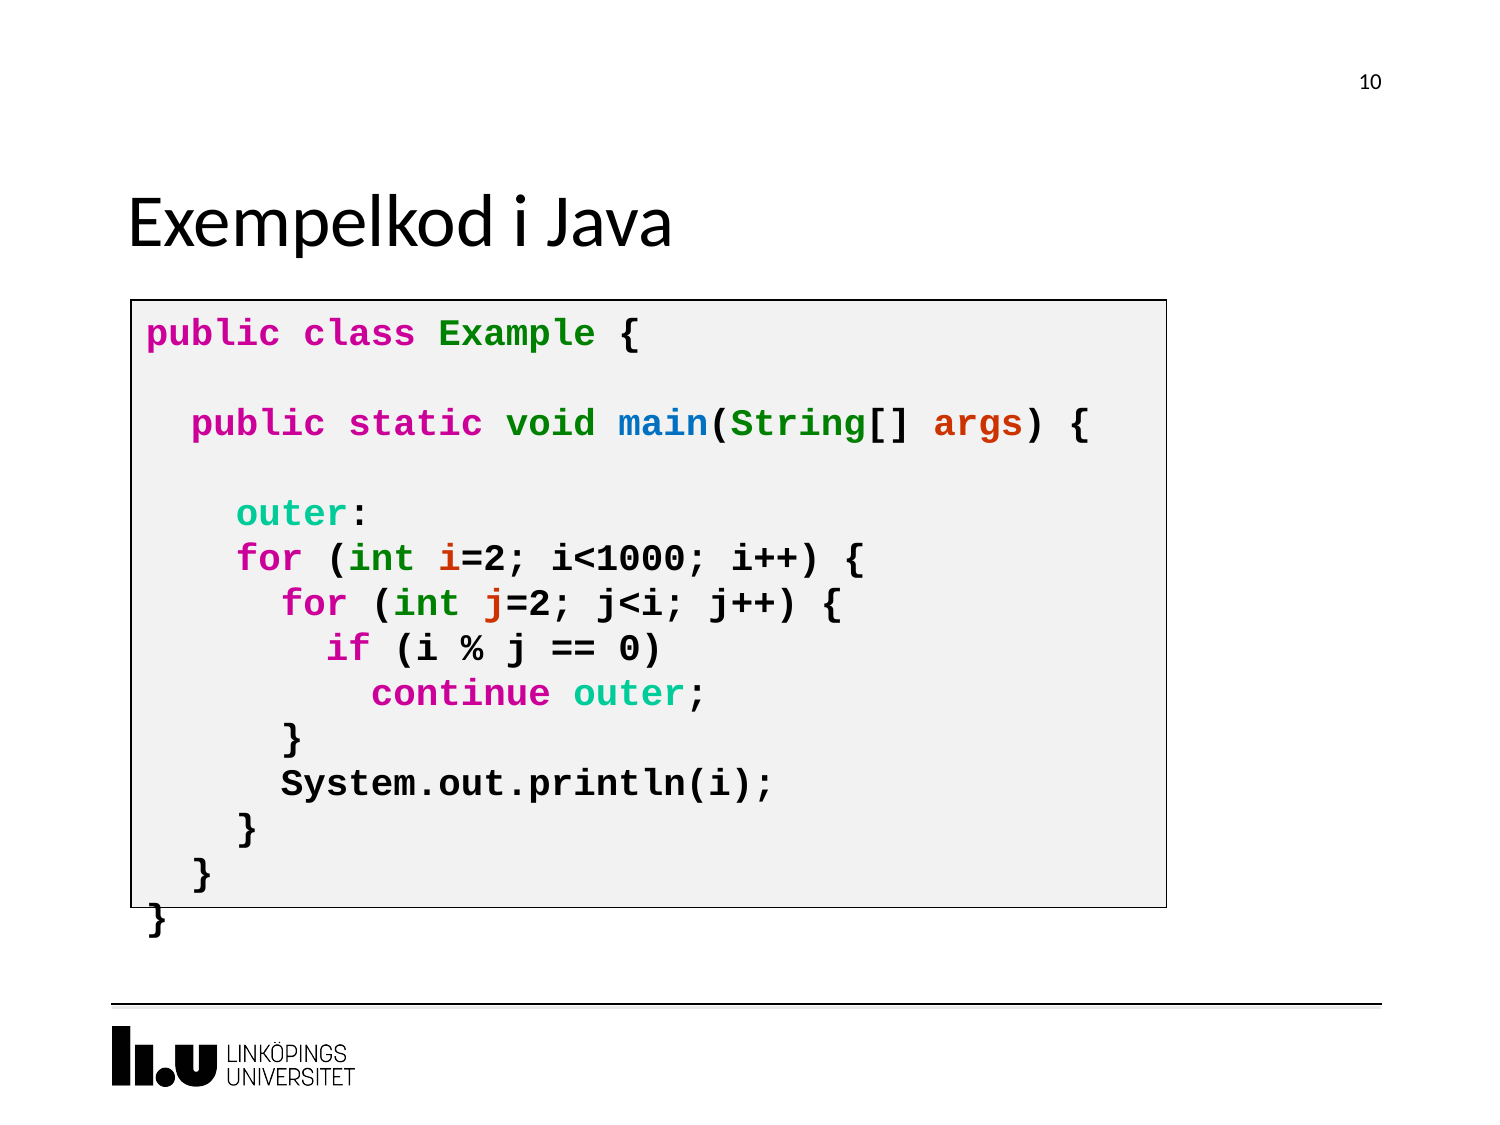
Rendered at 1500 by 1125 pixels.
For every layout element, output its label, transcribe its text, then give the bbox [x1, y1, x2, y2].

picture [112, 1026, 355, 1087]
text_box Exempelkod i Java [112, 163, 1382, 301]
text_box public class Example { public static void main(String[] args) { outer: for (int i=2; i<1000; i++) { for (int j=2; j<i; j++) { if (i % j == 0) continue outer; } System.out.println(i); } } } [131, 300, 1167, 908]
text_box <number> [1306, 59, 1397, 103]
